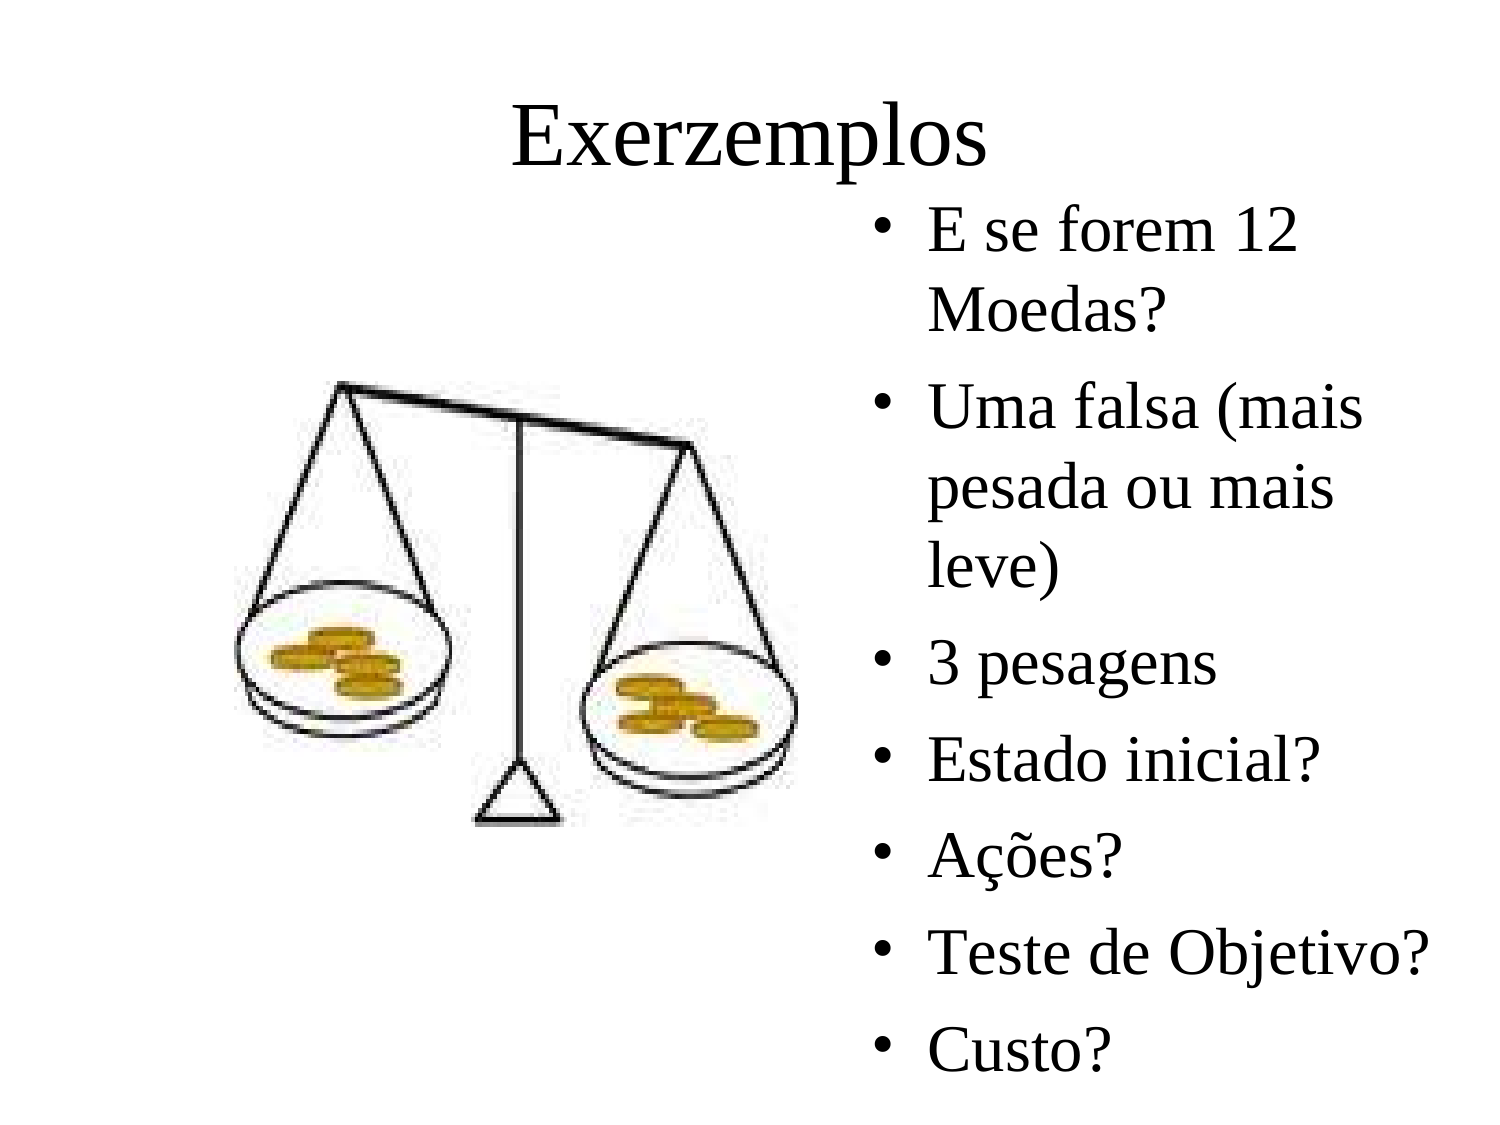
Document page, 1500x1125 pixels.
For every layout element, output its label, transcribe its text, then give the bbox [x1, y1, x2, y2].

title Exerzemplos [112, 11, 1388, 247]
list E se forem 12 Moedas? Uma falsa (mais pesada ou mais leve) 3 pesagens Estado inicial? Ações? Teste de Objetivo? Custo? [856, 177, 1482, 1093]
picture [234, 381, 798, 827]
